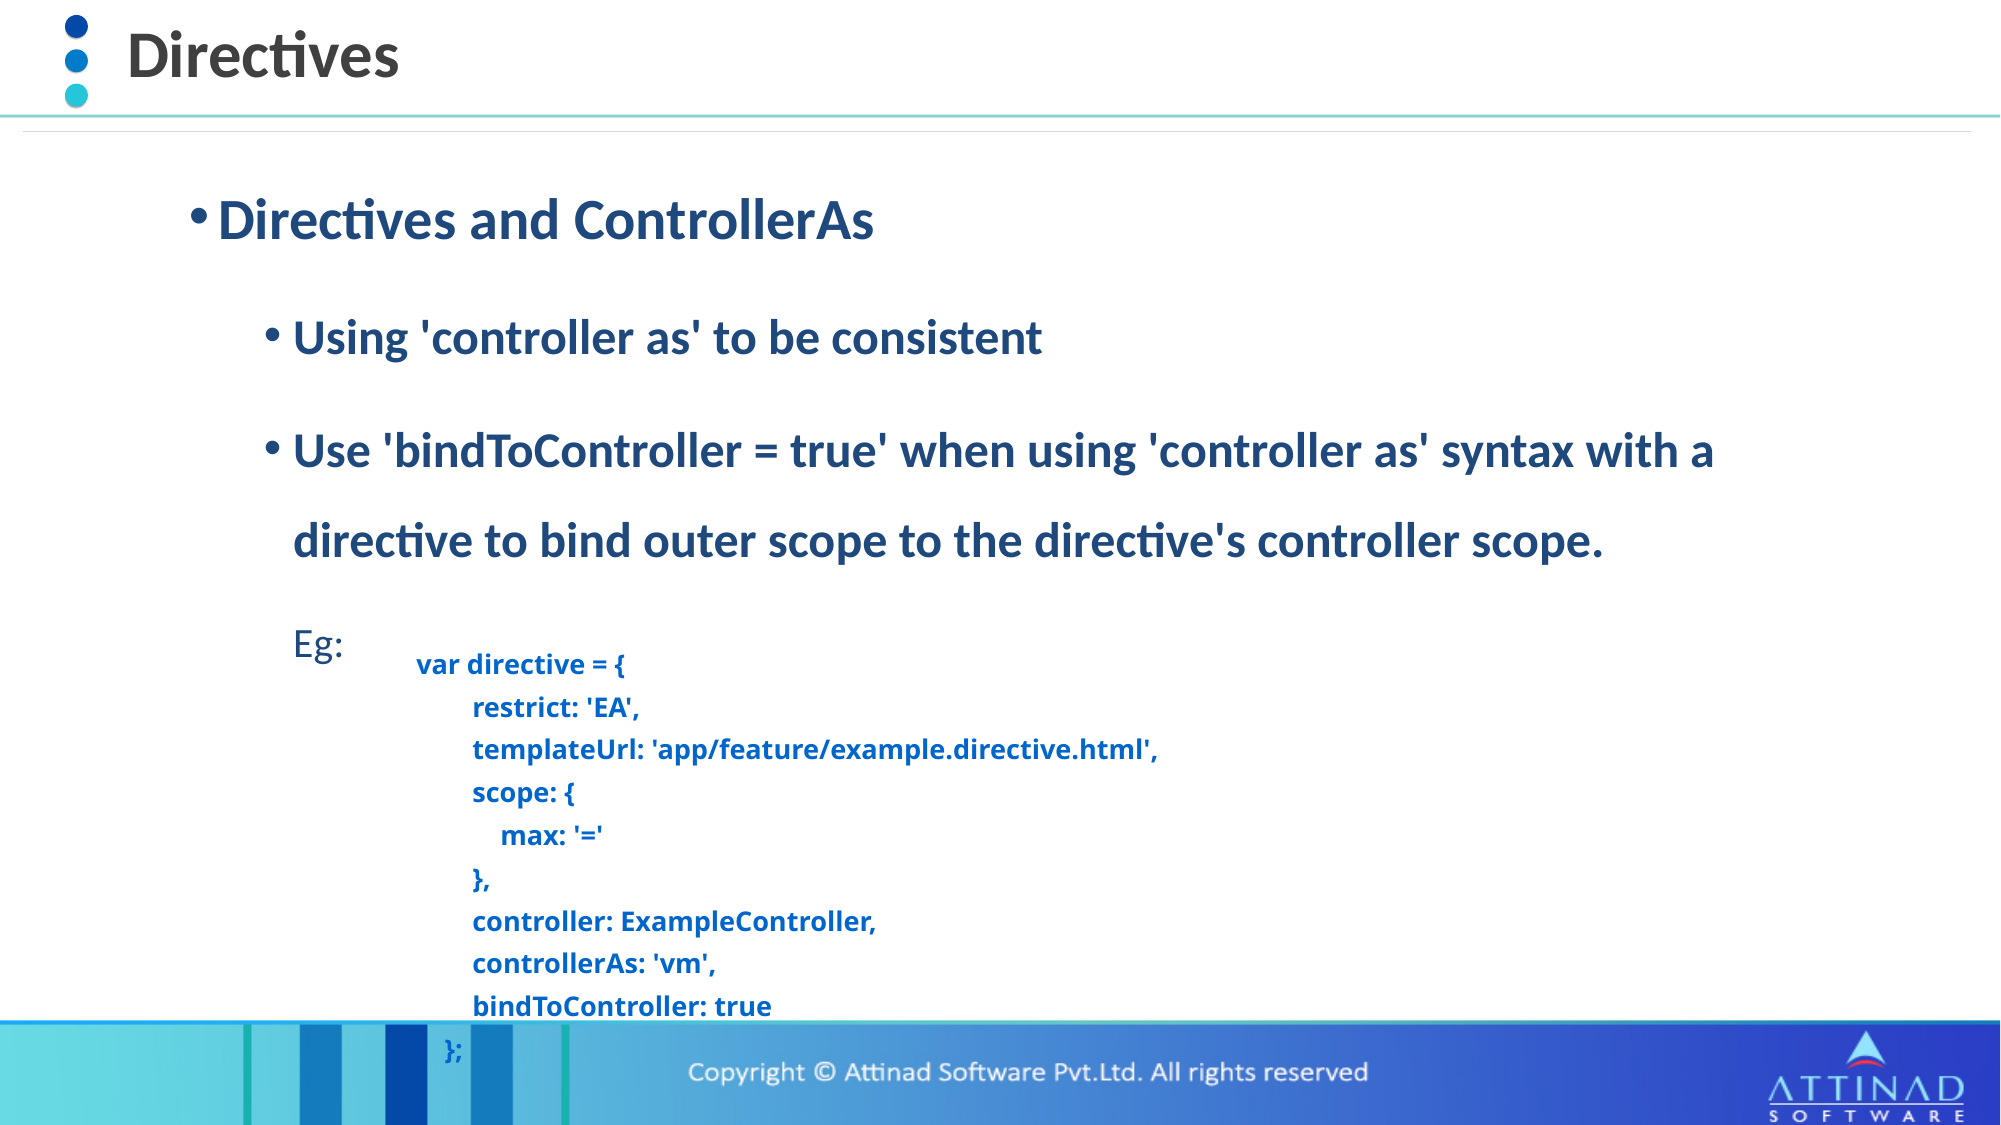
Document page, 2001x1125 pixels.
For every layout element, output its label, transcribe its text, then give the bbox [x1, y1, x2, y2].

text_box [65, 83, 88, 107]
text_box var directive = { restrict: 'EA', templateUrl: 'app/feature/example.directive.html', scope: { max: '=' }, controller: ExampleController, controllerAs: 'vm', bindToController: true }; [401, 638, 1678, 1026]
text_box [65, 49, 88, 73]
title Directives [127, 0, 1472, 92]
text_box [65, 14, 88, 38]
picture [0, 0, 2001, 1125]
text_box Directives and ControllerAs Using 'controller as' to be consistent Use 'bindToController = true' when using 'controller as' syntax with a directive to bind outer scope to the directive's controller scope. Eg: [188, 145, 1842, 1037]
